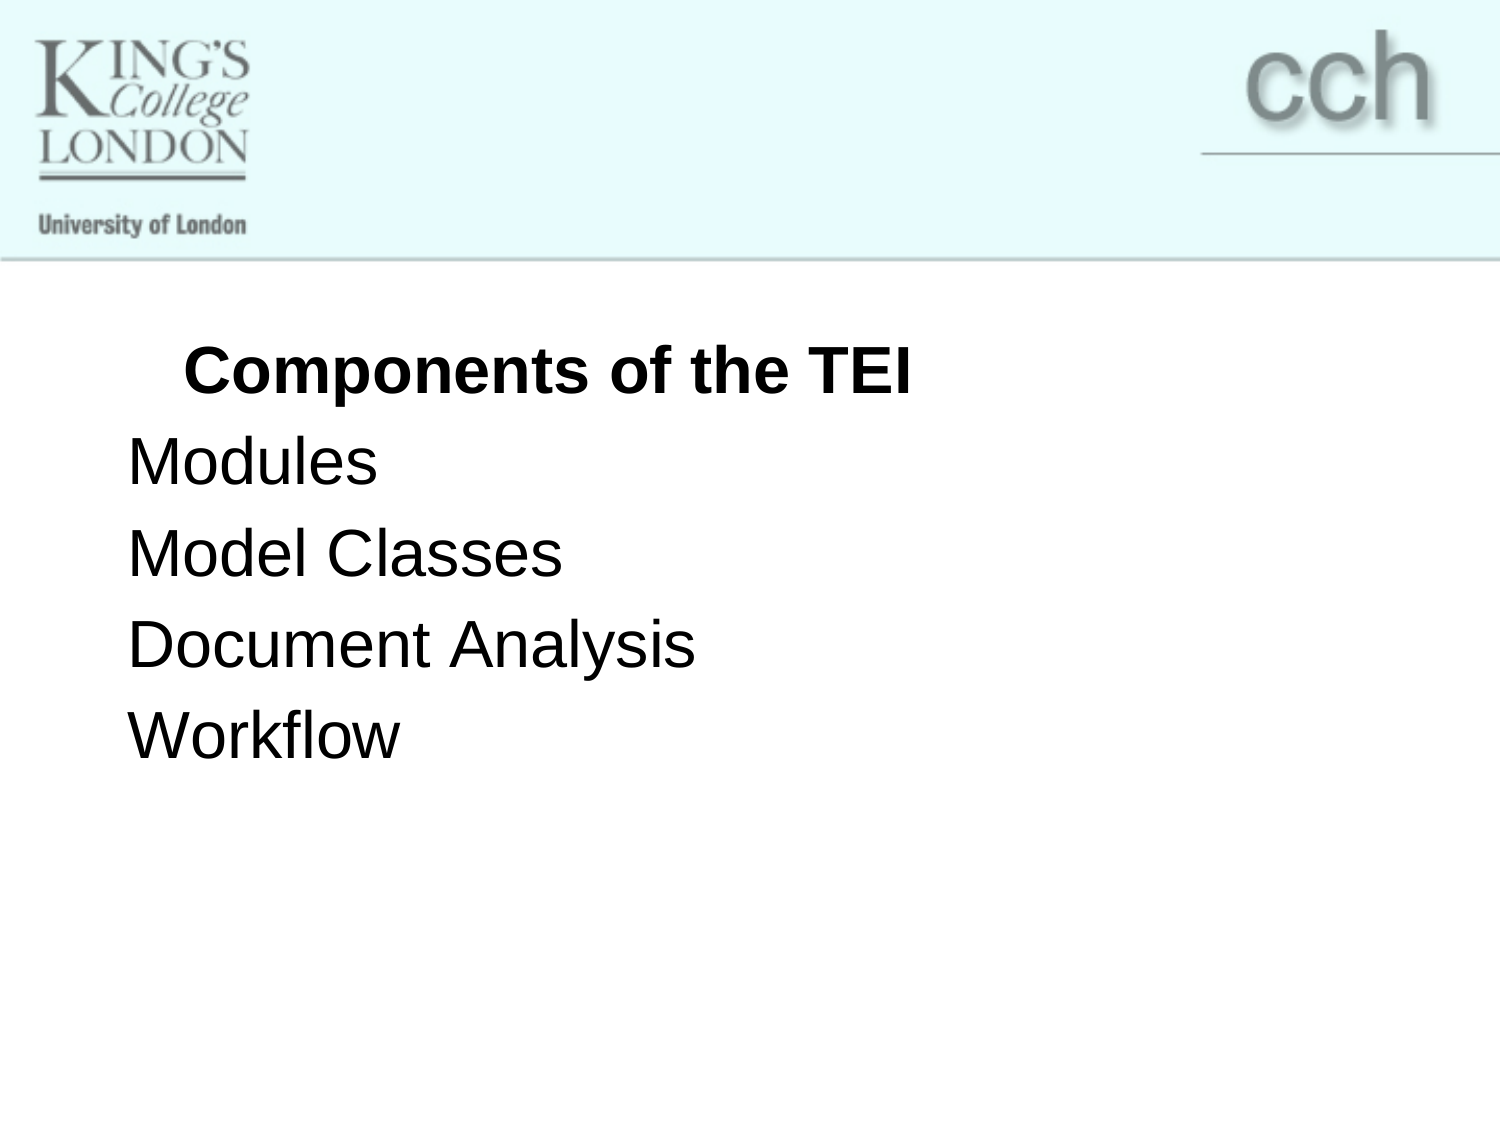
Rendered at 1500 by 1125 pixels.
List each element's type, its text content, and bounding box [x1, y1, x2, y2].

picture [0, 0, 1500, 1125]
list Components of the TEI Modules Model Classes Document Analysis Workflow [112, 324, 1388, 1001]
